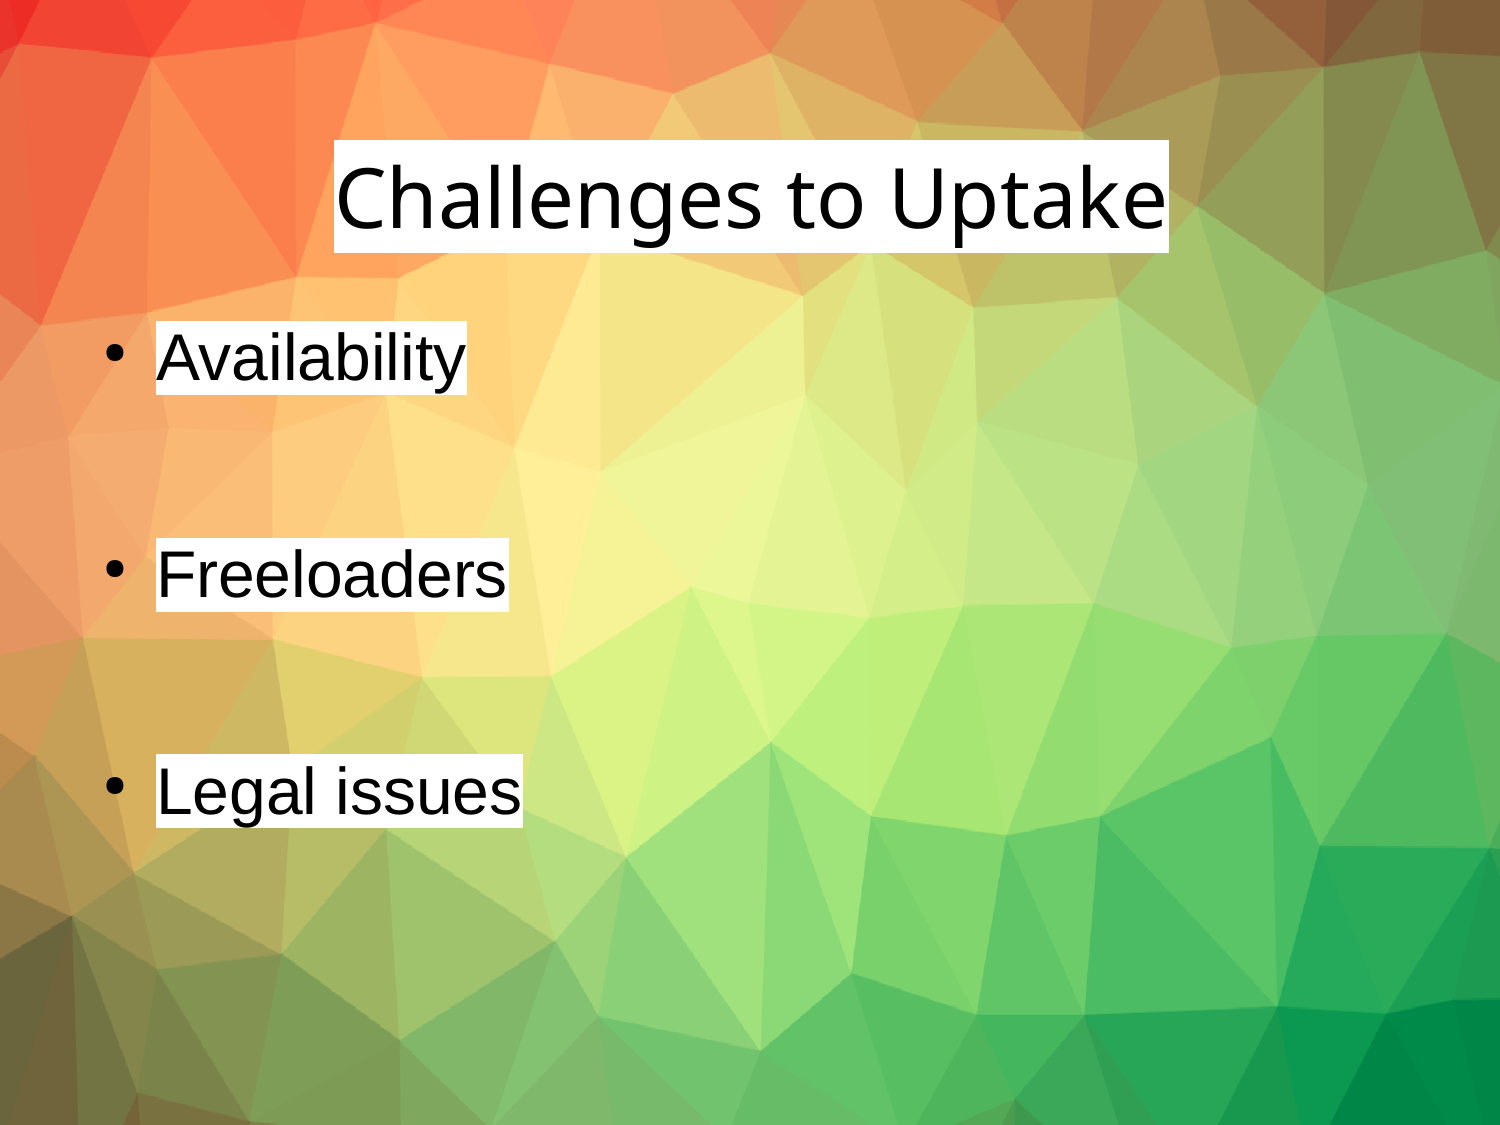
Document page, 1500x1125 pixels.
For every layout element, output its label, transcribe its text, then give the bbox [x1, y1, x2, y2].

picture [0, 0, 1500, 1125]
list Availability Freeloaders Legal issues [70, 307, 1421, 839]
title Challenges to Uptake [76, 101, 1427, 290]
